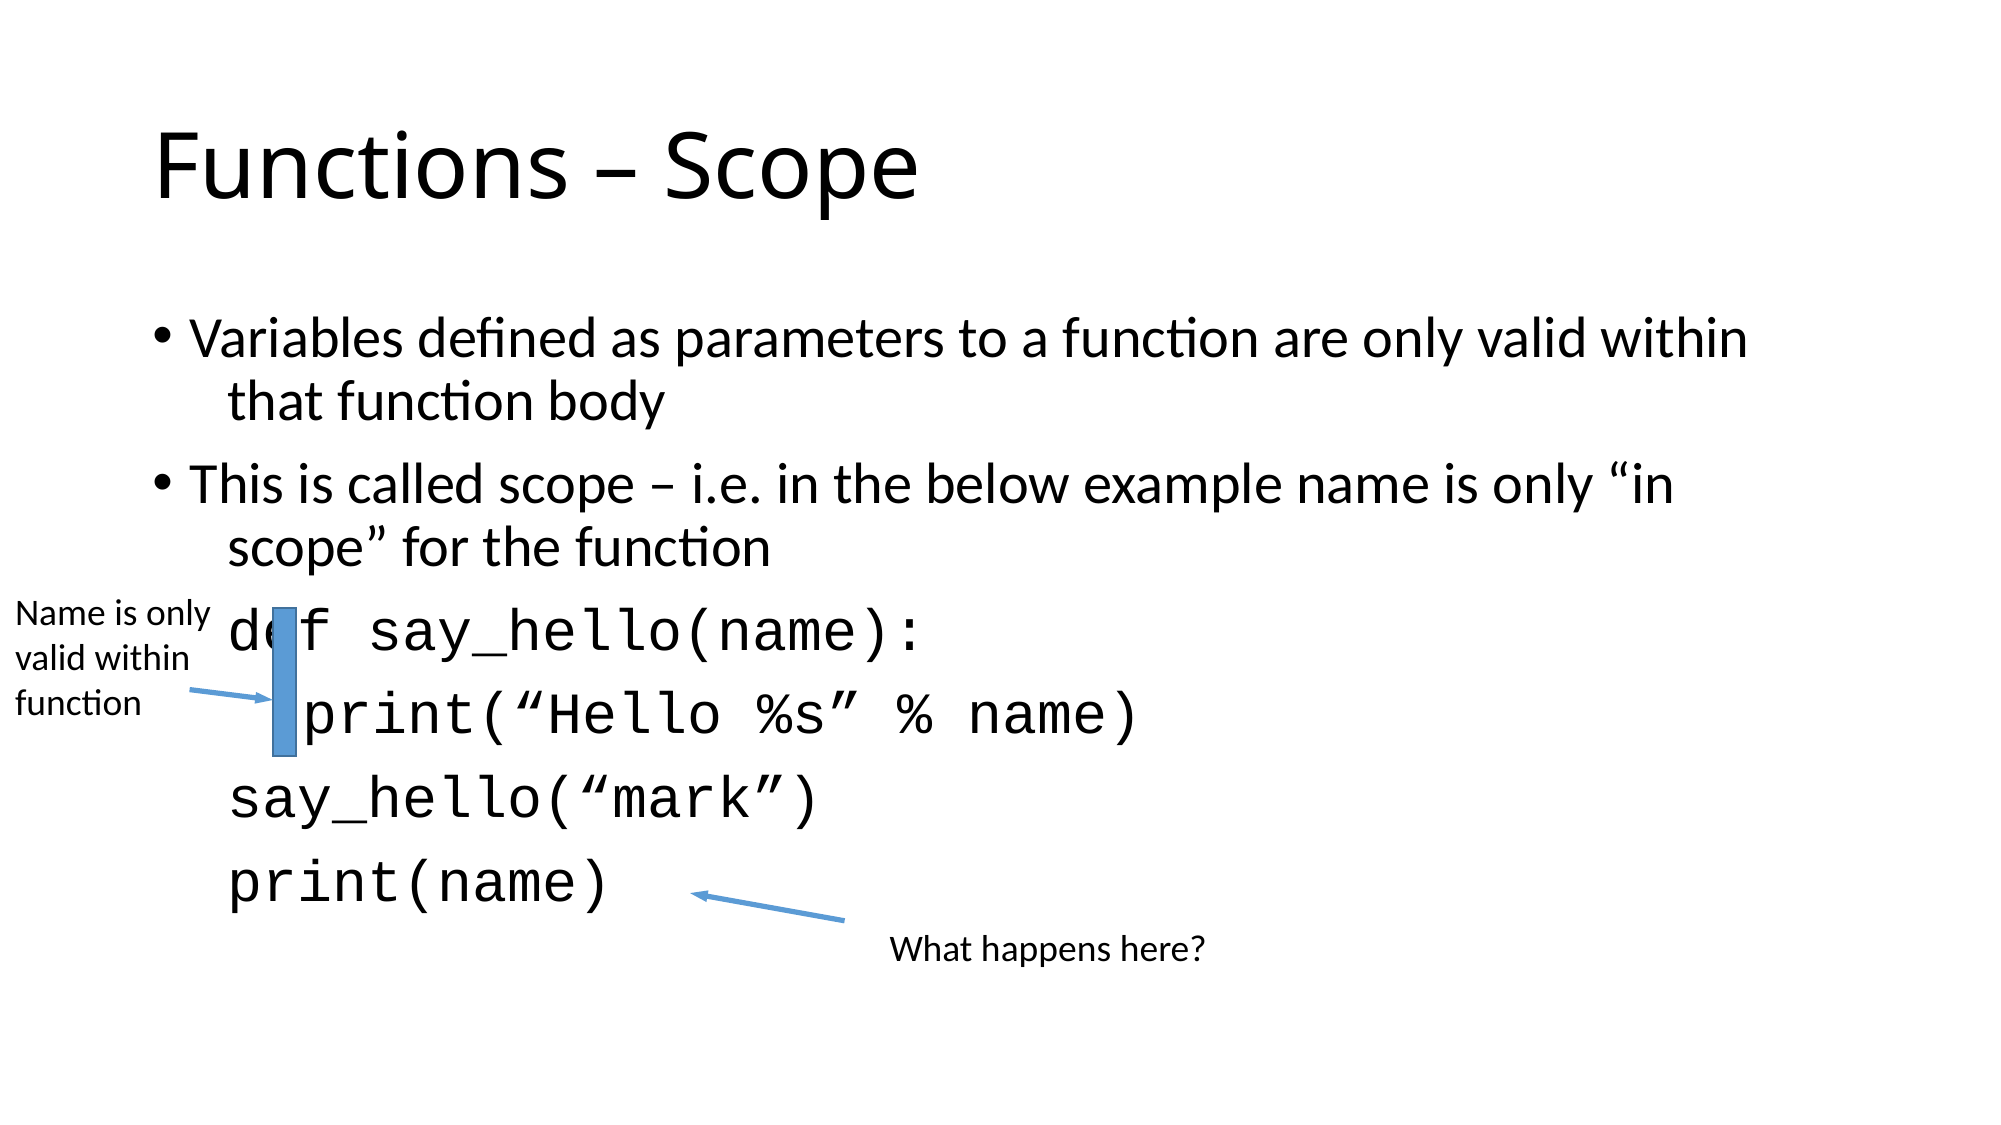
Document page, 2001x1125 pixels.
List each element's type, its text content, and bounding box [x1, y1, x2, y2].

text_box What happens here? [874, 916, 1227, 977]
text_box [273, 608, 296, 756]
list Variables defined as parameters to a function are only valid within that function body This is called scope – i.e. in the below example name is only “in scope” for the function def say_hello(name): print(“Hello %s” % name) say_hello(“mark”) print(name) [137, 299, 1863, 1014]
title Functions – Scope [137, 59, 1863, 278]
text_box Name is only valid within function [0, 580, 229, 733]
